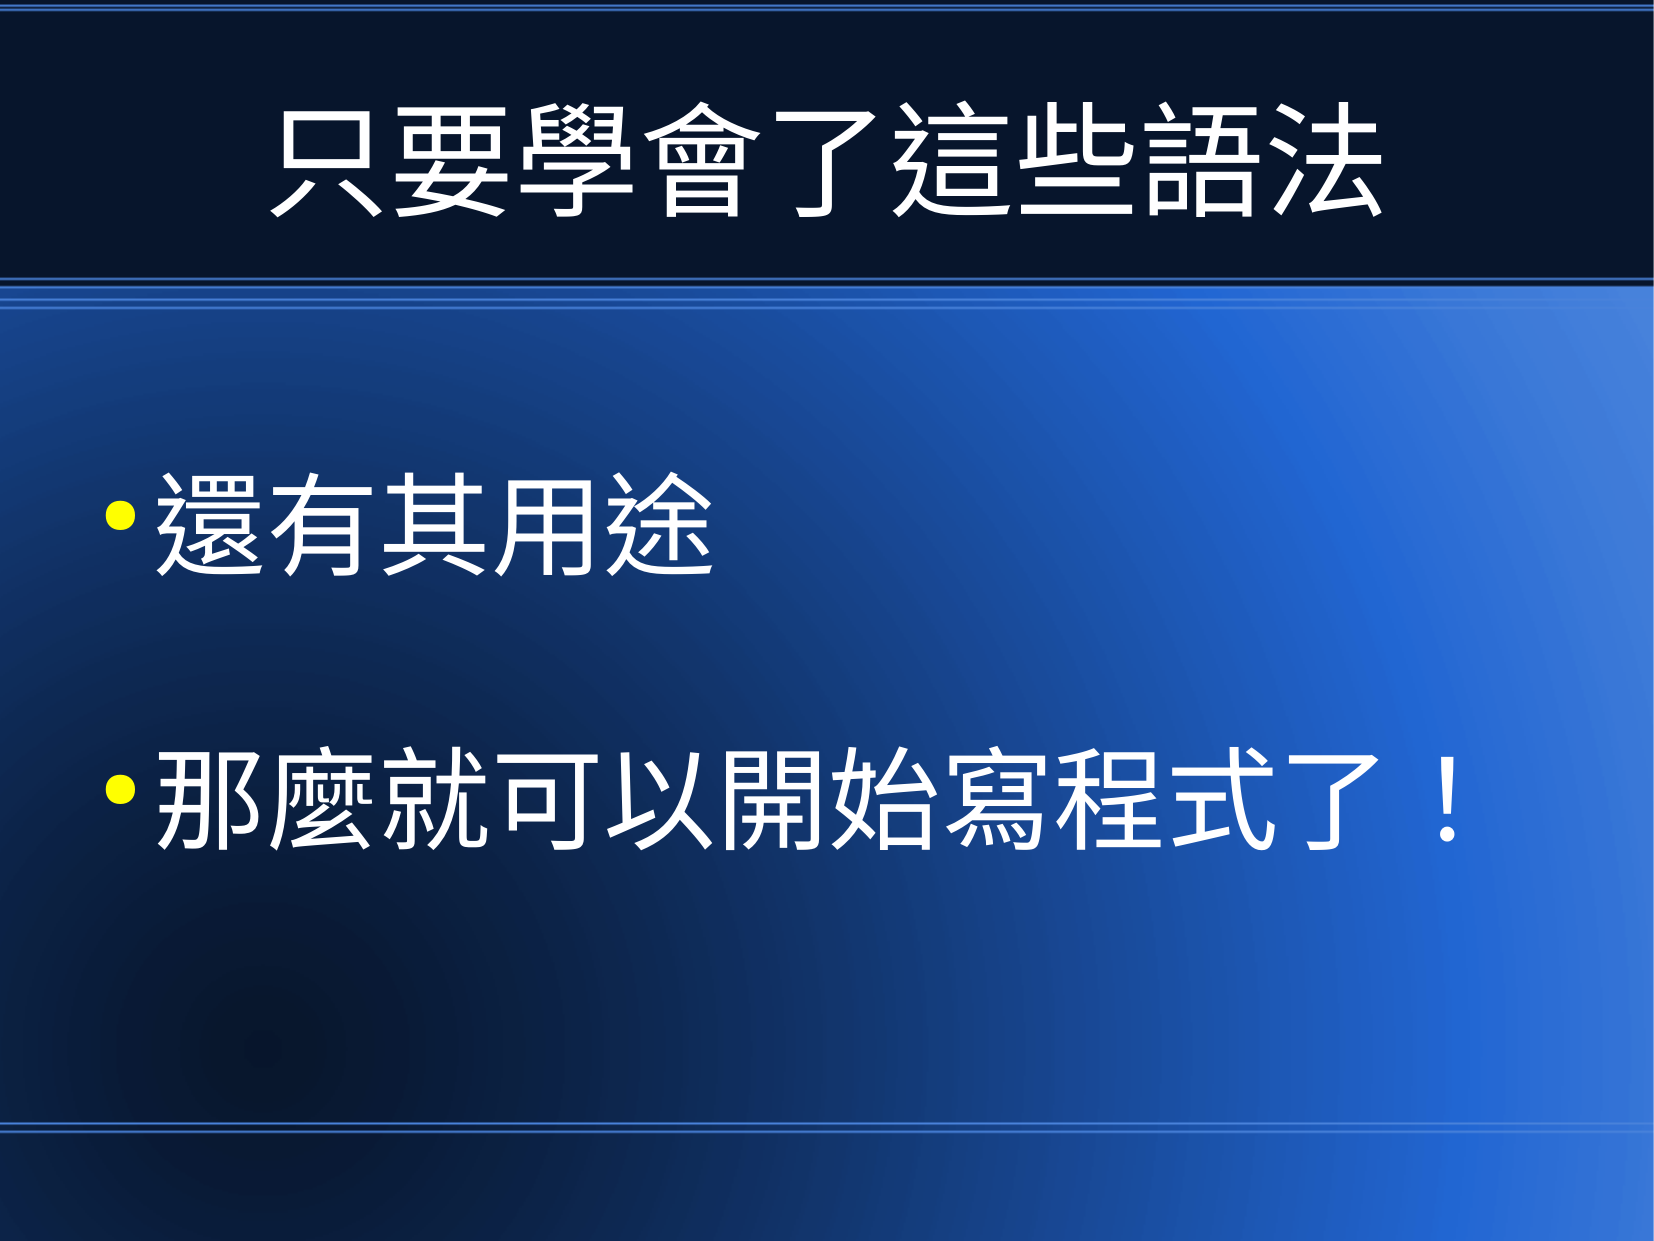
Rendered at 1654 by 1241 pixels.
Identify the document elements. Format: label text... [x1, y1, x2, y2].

title 只要學會了這些語法 [82, 49, 1571, 257]
picture [0, 0, 1654, 1241]
list 還有其用途 那麼就可以開始寫程式了！ [82, 355, 1571, 1241]
